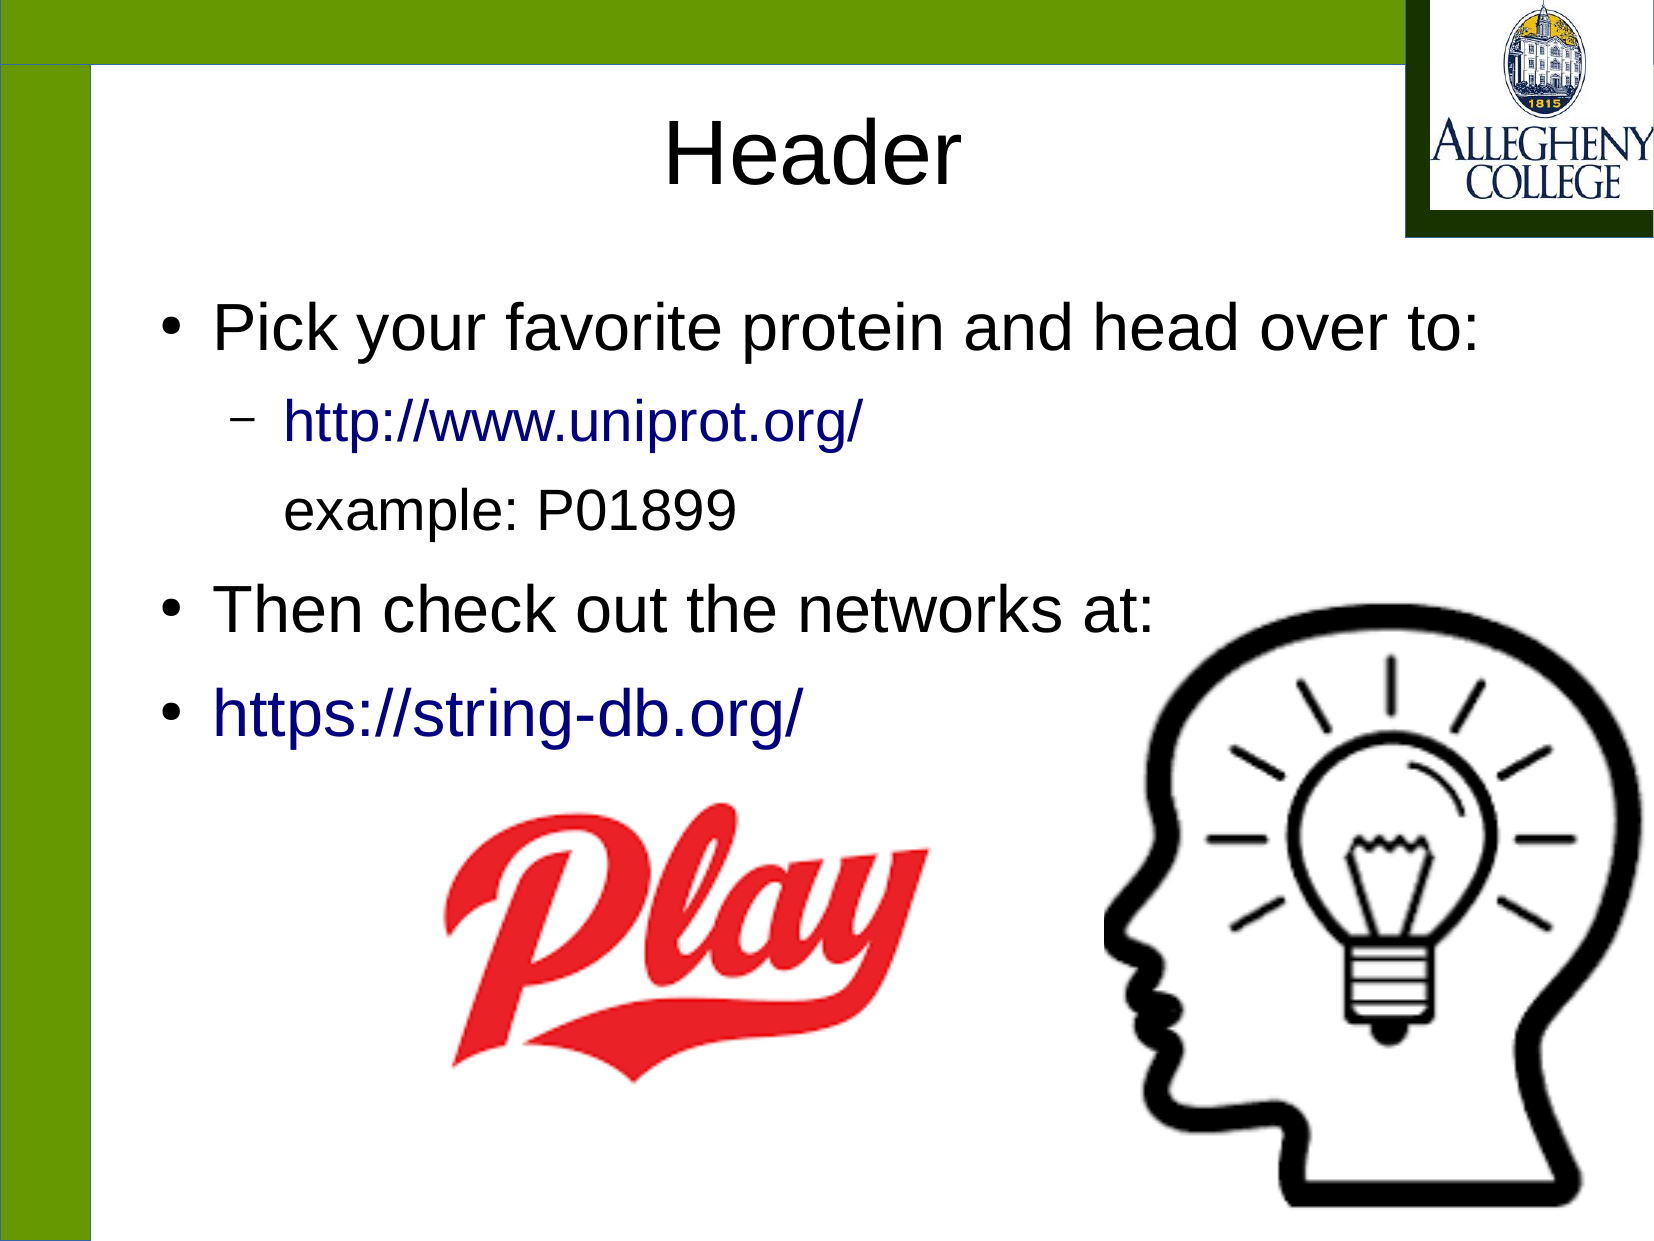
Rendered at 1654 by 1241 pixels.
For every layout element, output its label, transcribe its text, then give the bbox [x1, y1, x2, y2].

picture [252, 563, 1654, 1238]
picture [1430, 0, 1654, 210]
title Header [112, 65, 1515, 257]
text_box [0, 0, 1654, 1241]
list Pick your favorite protein and head over to: http://www.uniprot.org/ example: P01899 Then check out the networks at: https://string-db.org/ [141, 290, 1630, 1010]
